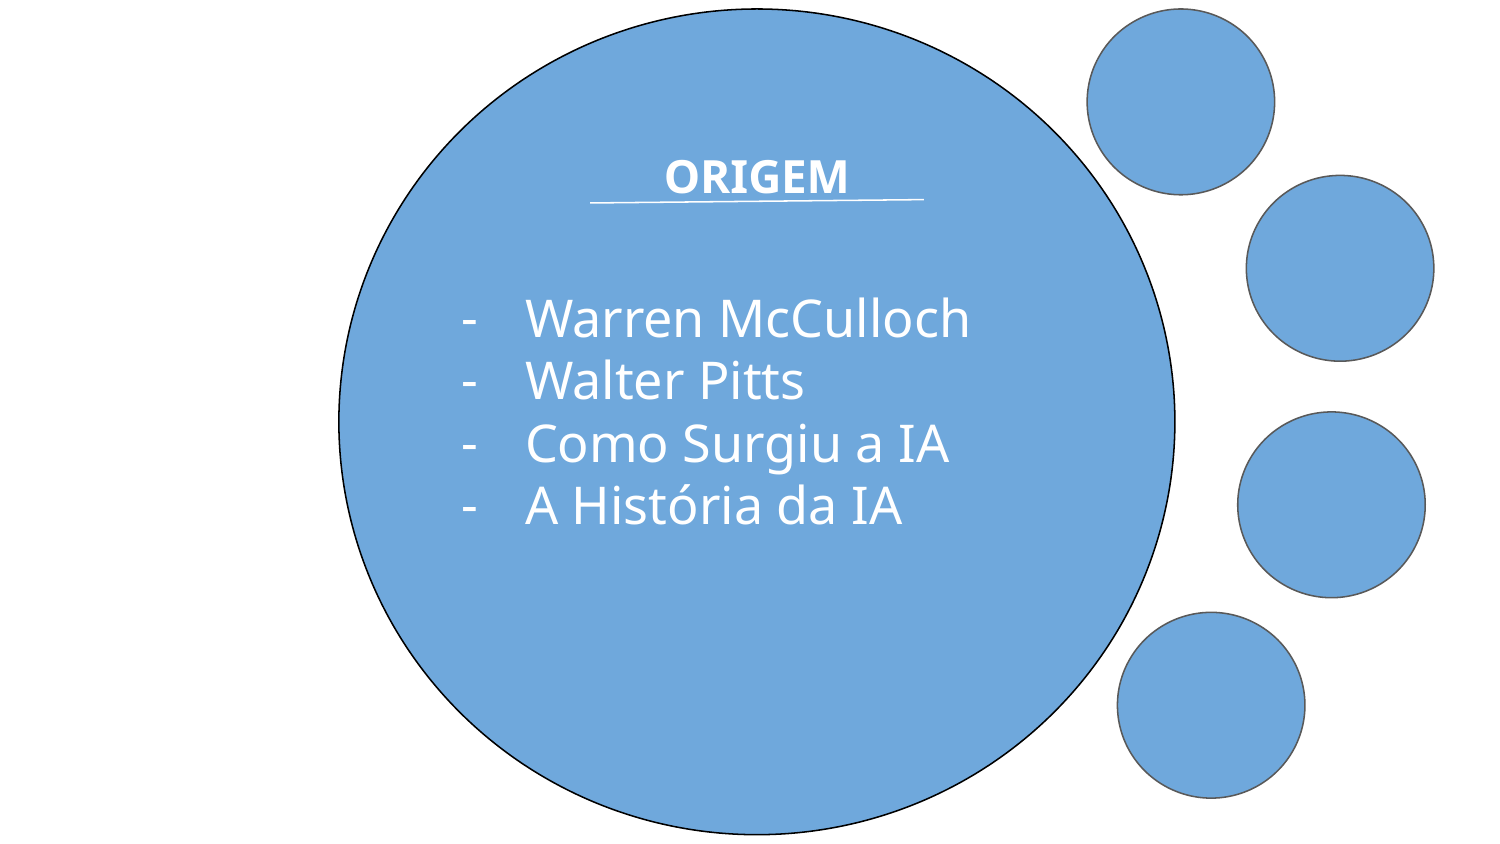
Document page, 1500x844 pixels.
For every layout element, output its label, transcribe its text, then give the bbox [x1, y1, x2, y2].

text_box [1246, 175, 1434, 362]
text_box [1087, 8, 1275, 195]
text_box [470, 723, 1043, 835]
text_box [1237, 411, 1426, 598]
text_box ORIGEM [510, 132, 1003, 200]
text_box [338, 8, 1175, 686]
text_box [1117, 612, 1305, 799]
text_box Warren McCulloch Walter Pitts Como Surgiu a IA A História da IA [435, 270, 1108, 723]
